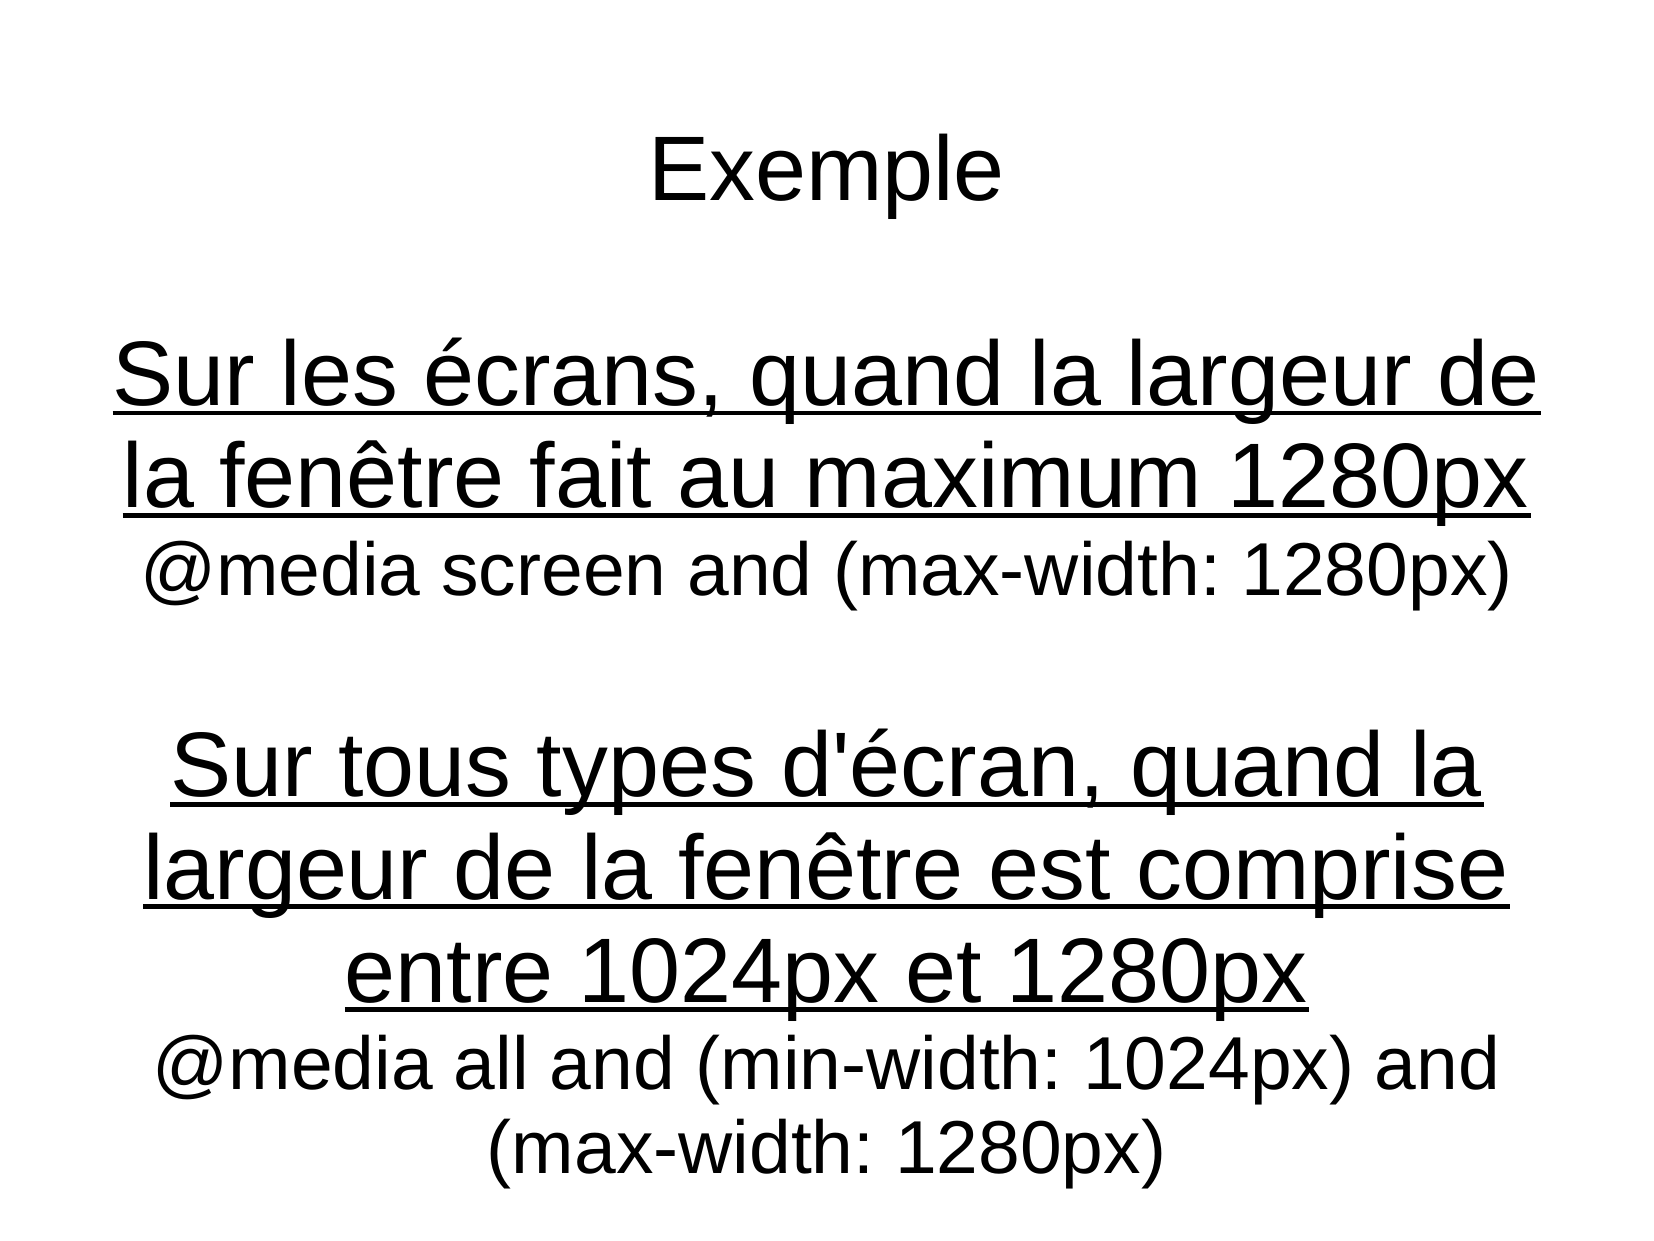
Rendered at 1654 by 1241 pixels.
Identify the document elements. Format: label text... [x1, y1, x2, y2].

title Exemple Sur les écrans, quand la largeur de la fenêtre fait au maximum 1280px @media screen and (max-width: 1280px) Sur tous types d'écran, quand la largeur de la fenêtre est comprise entre 1024px et 1280px @media all and (min-width: 1024px) and (max-width: 1280px) [82, 117, 1571, 1241]
